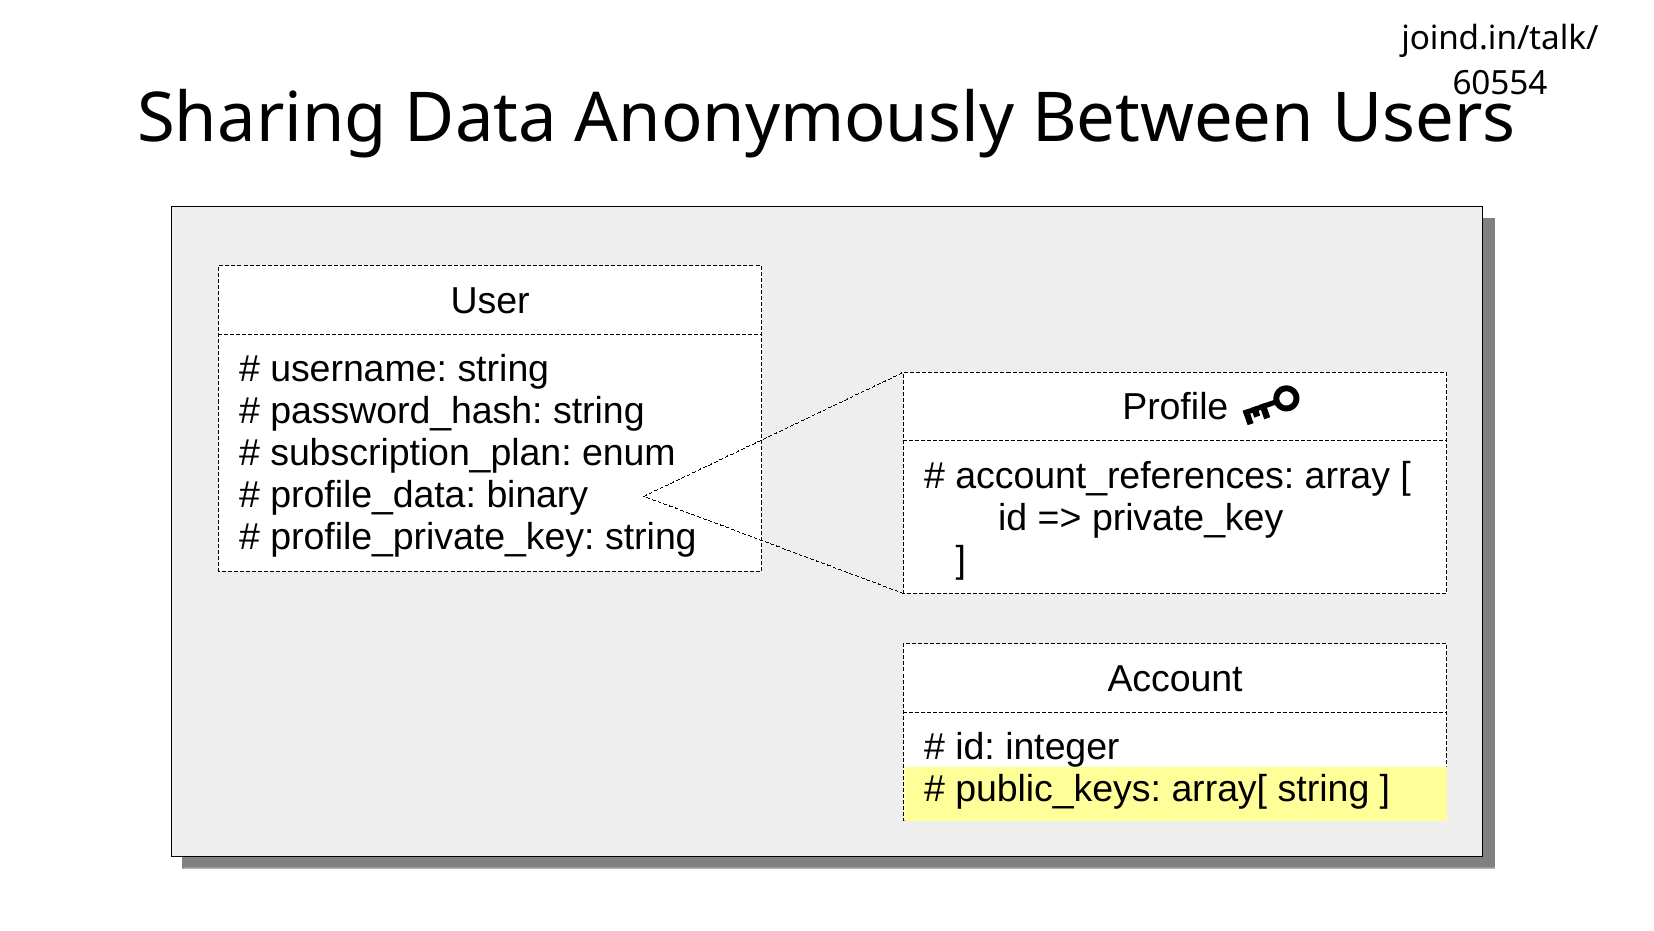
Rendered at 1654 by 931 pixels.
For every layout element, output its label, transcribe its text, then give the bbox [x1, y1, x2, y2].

title Sharing Data Anonymously Between Users [82, 37, 1571, 193]
text_box User [218, 265, 762, 335]
text_box # username: string # password_hash: string # subscription_plan: enum # profile_data: binary # profile_private_key: string [218, 334, 751, 572]
text_box # id: integer # public_keys: array[ string ] [903, 712, 1436, 866]
text_box # account_references: array [ id => private_key ] [903, 440, 1436, 594]
text_box Profile [903, 372, 1447, 441]
text_box Account [903, 643, 1447, 713]
text_box [171, 206, 1483, 857]
